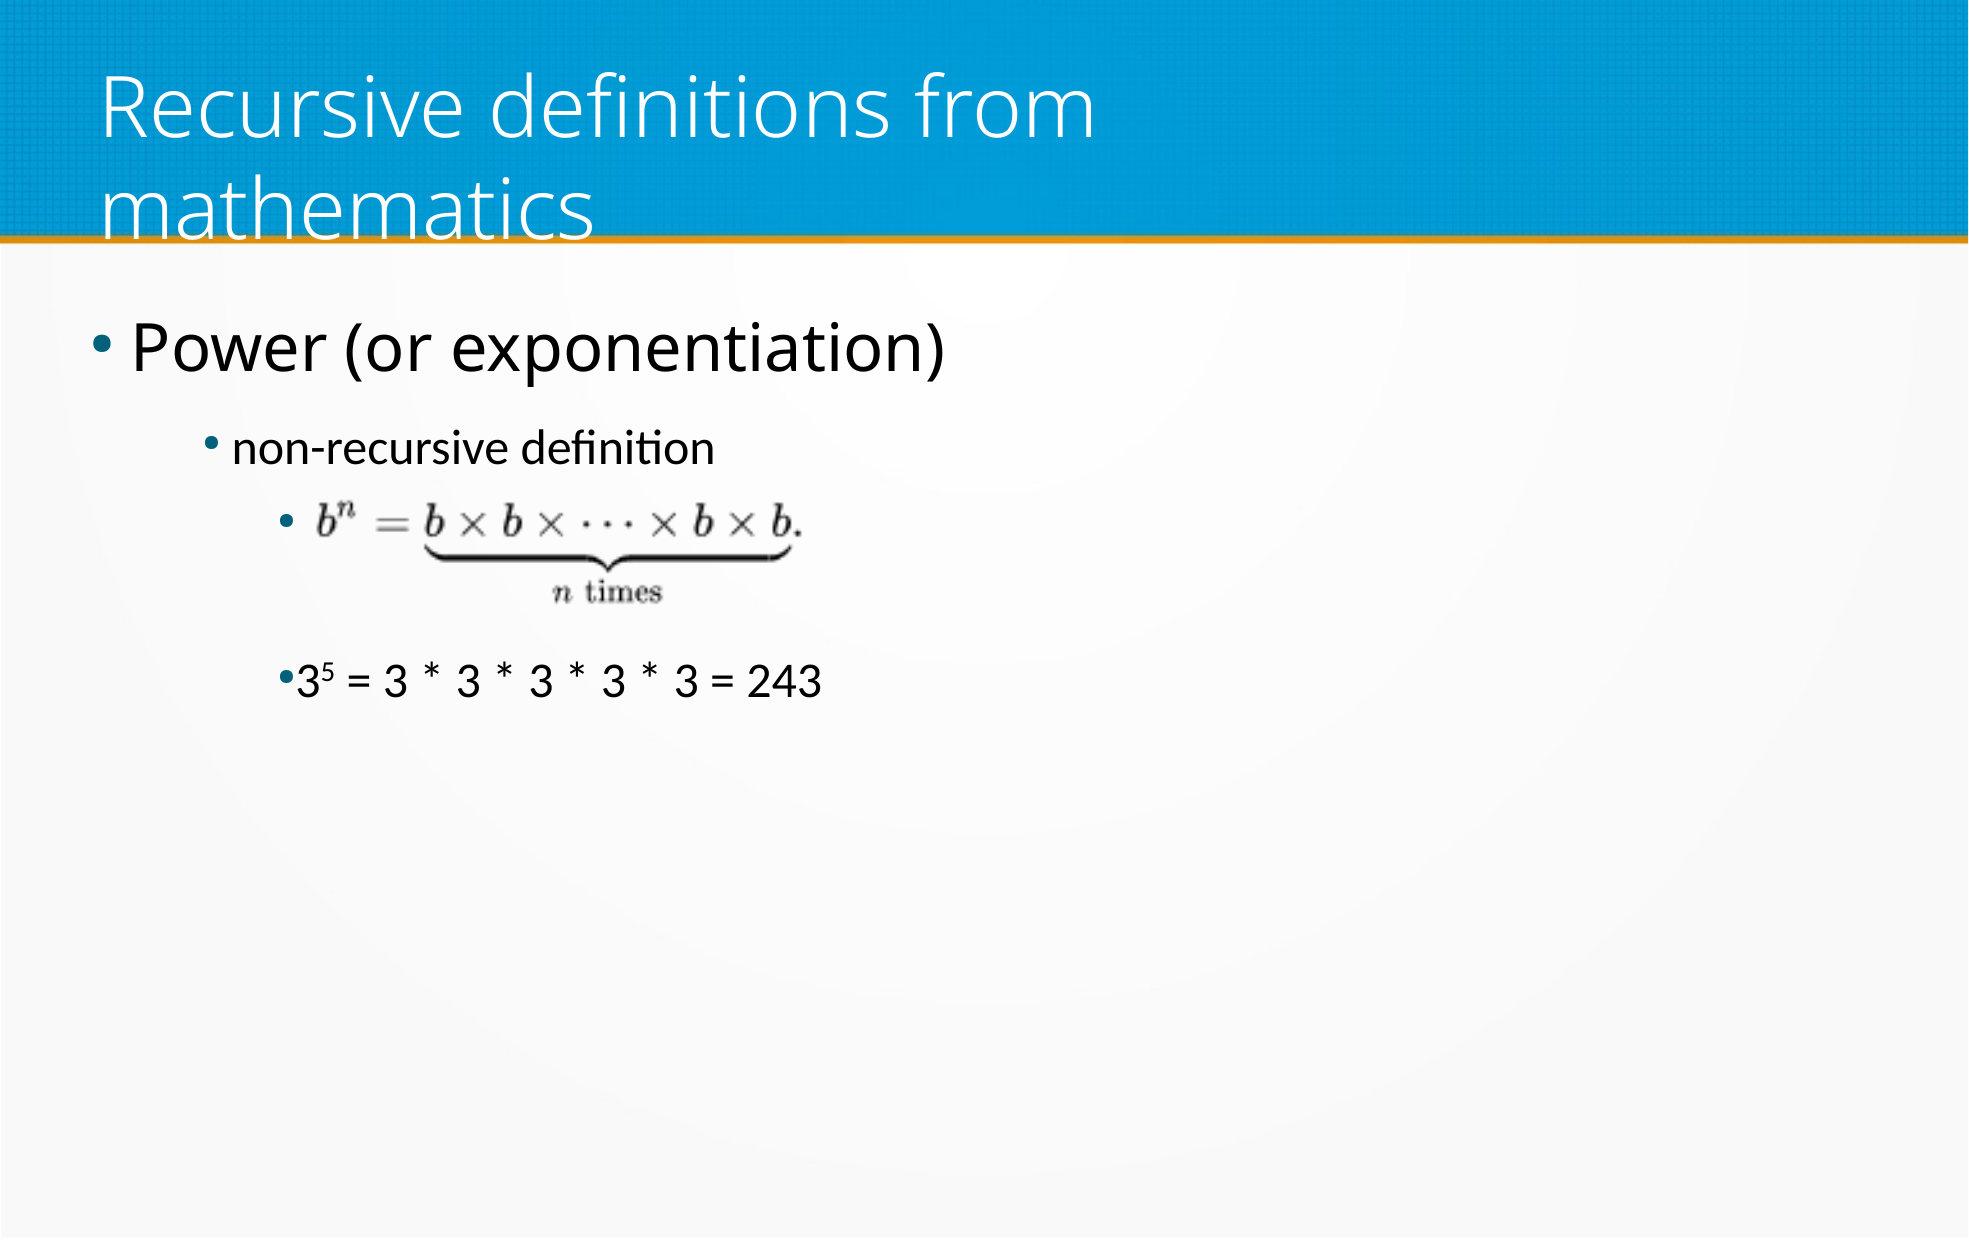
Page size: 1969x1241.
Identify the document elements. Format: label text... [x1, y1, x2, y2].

picture [0, 233, 1969, 1241]
title Recursive definitions from mathematics [98, 49, 1870, 257]
list Power (or exponentiation) non-recursive definition 35 = 3 * 3 * 3 * 3 * 3 = 243 [90, 305, 1862, 1171]
